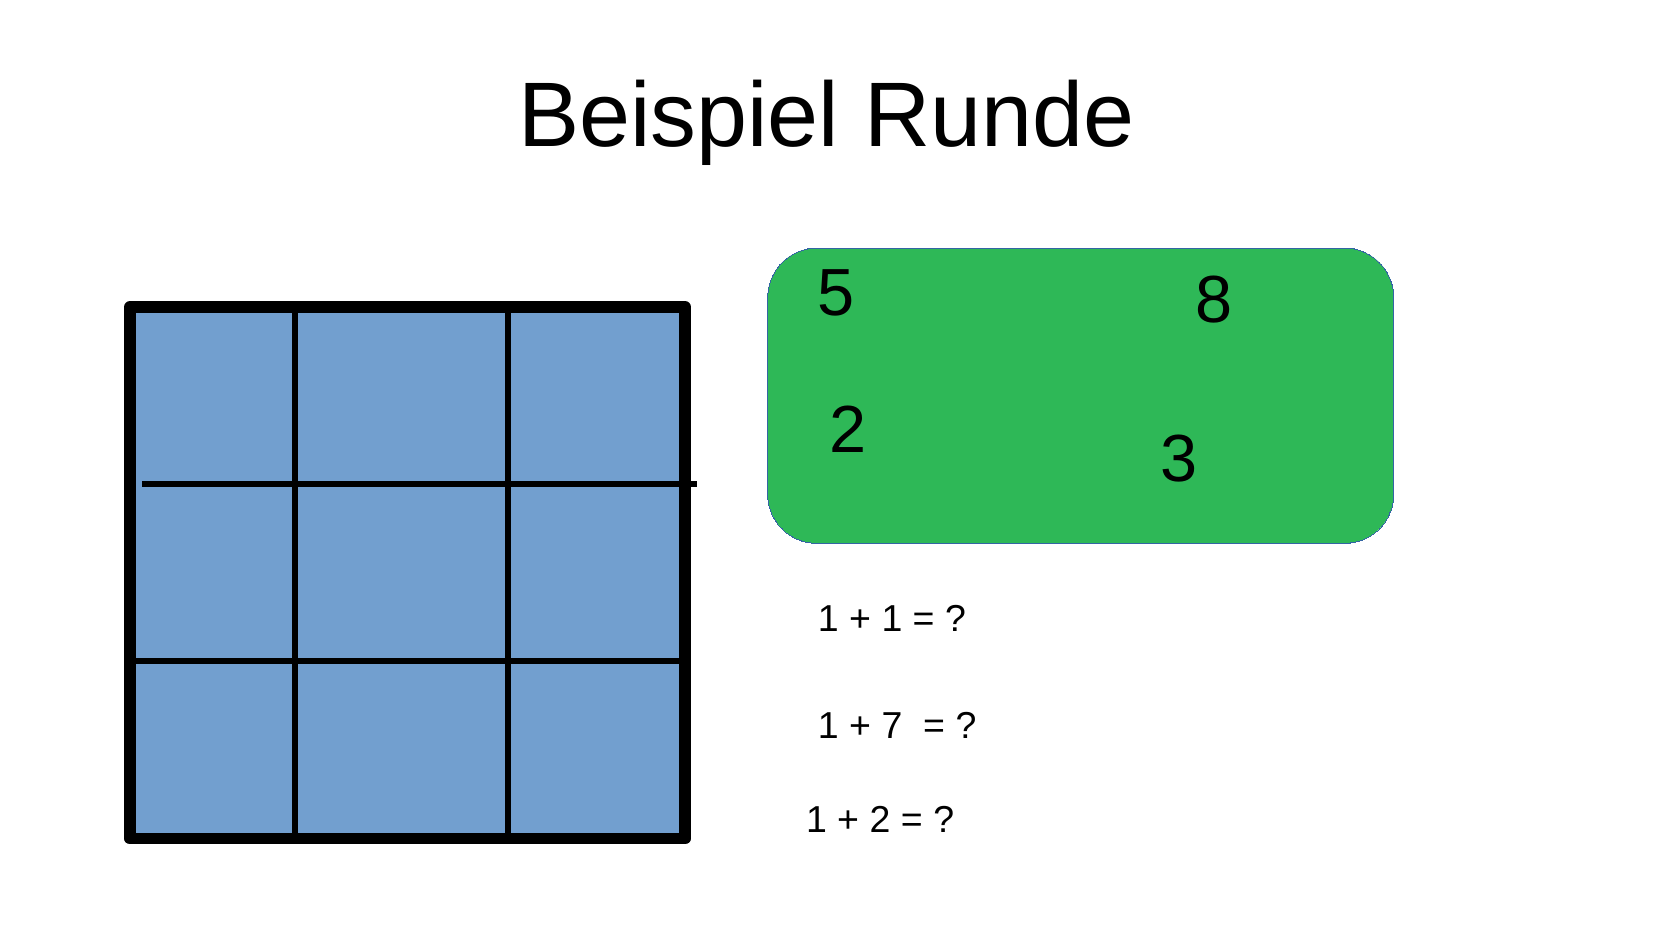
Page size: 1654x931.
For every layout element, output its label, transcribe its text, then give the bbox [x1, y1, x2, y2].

text_box [511, 664, 686, 839]
text_box [511, 307, 686, 481]
text_box [129, 307, 292, 839]
text_box [511, 487, 686, 663]
title Beispiel Runde [82, 37, 1571, 193]
text_box 5 [803, 248, 1075, 455]
text_box [298, 664, 505, 839]
text_box [298, 487, 505, 658]
text_box 1 + 7 = ? [803, 696, 1571, 754]
text_box 1 + 2 = ? [791, 791, 1560, 849]
text_box [1075, 248, 1368, 544]
text_box 3 [1145, 413, 1418, 590]
text_box [298, 307, 505, 481]
text_box 8 [1181, 254, 1453, 461]
text_box [767, 250, 814, 544]
text_box 1 + 1 = ? [803, 590, 1571, 648]
text_box 2 [814, 384, 1087, 590]
